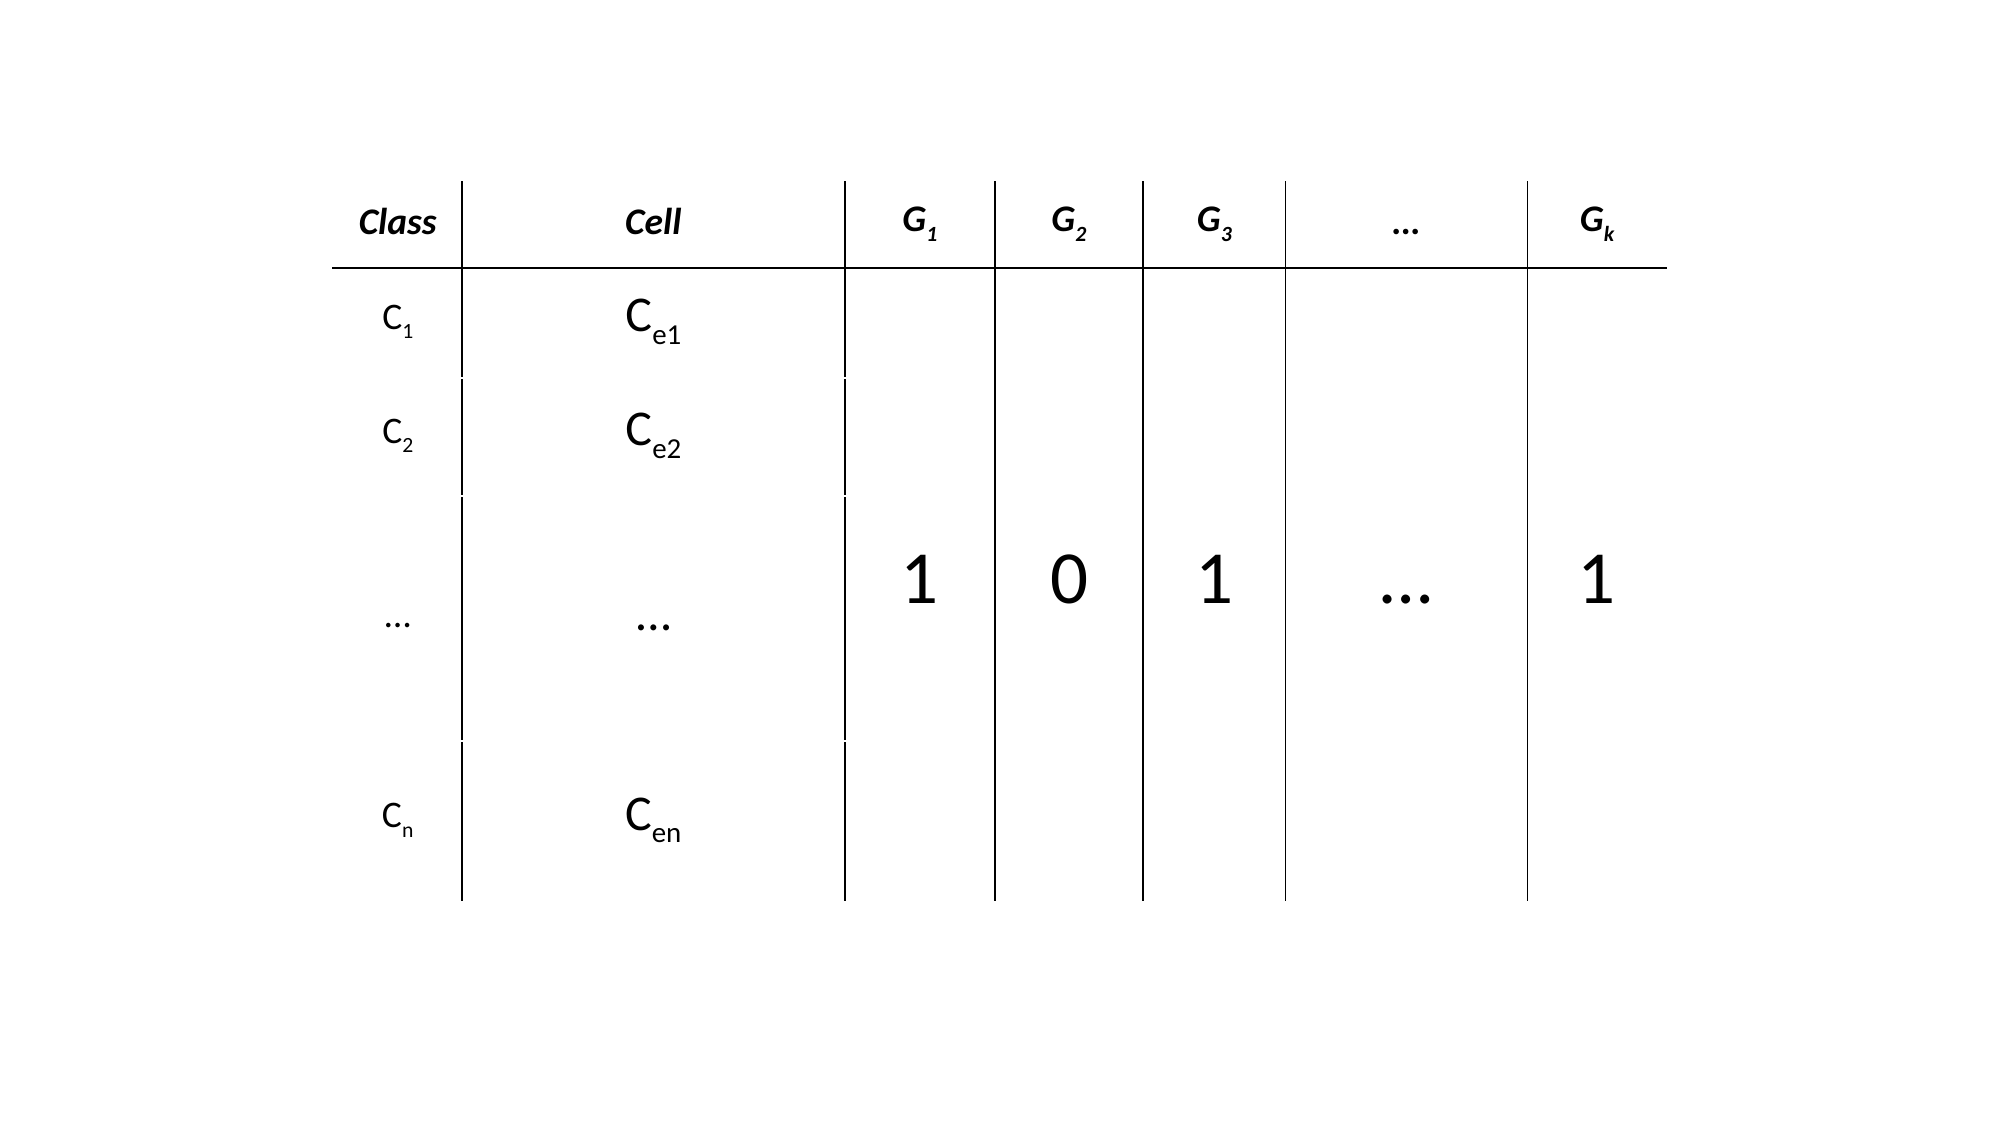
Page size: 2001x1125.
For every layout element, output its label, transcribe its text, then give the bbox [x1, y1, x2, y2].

table_header Class [334, 183, 461, 267]
table_header G1 [846, 183, 994, 267]
table_header Gk [1528, 183, 1666, 267]
table_cell Ce1 [463, 269, 844, 377]
table_cell 1 [1528, 269, 1666, 901]
table_cell 1 [1144, 269, 1285, 901]
table_cell C1 [334, 269, 461, 377]
table_cell Cn [334, 742, 461, 901]
table_header G2 [996, 183, 1142, 267]
table_cell 1 [846, 269, 994, 901]
table_cell … [334, 497, 461, 740]
table_cell Cen [463, 742, 844, 901]
table_cell … [463, 497, 844, 740]
table_cell Ce2 [463, 379, 844, 495]
table_header … [1286, 183, 1527, 267]
table_cell … [1286, 269, 1527, 901]
table_header Cell [463, 183, 844, 267]
table_cell 0 [996, 269, 1142, 901]
table_header G3 [1144, 183, 1285, 267]
table_cell C2 [334, 379, 461, 495]
